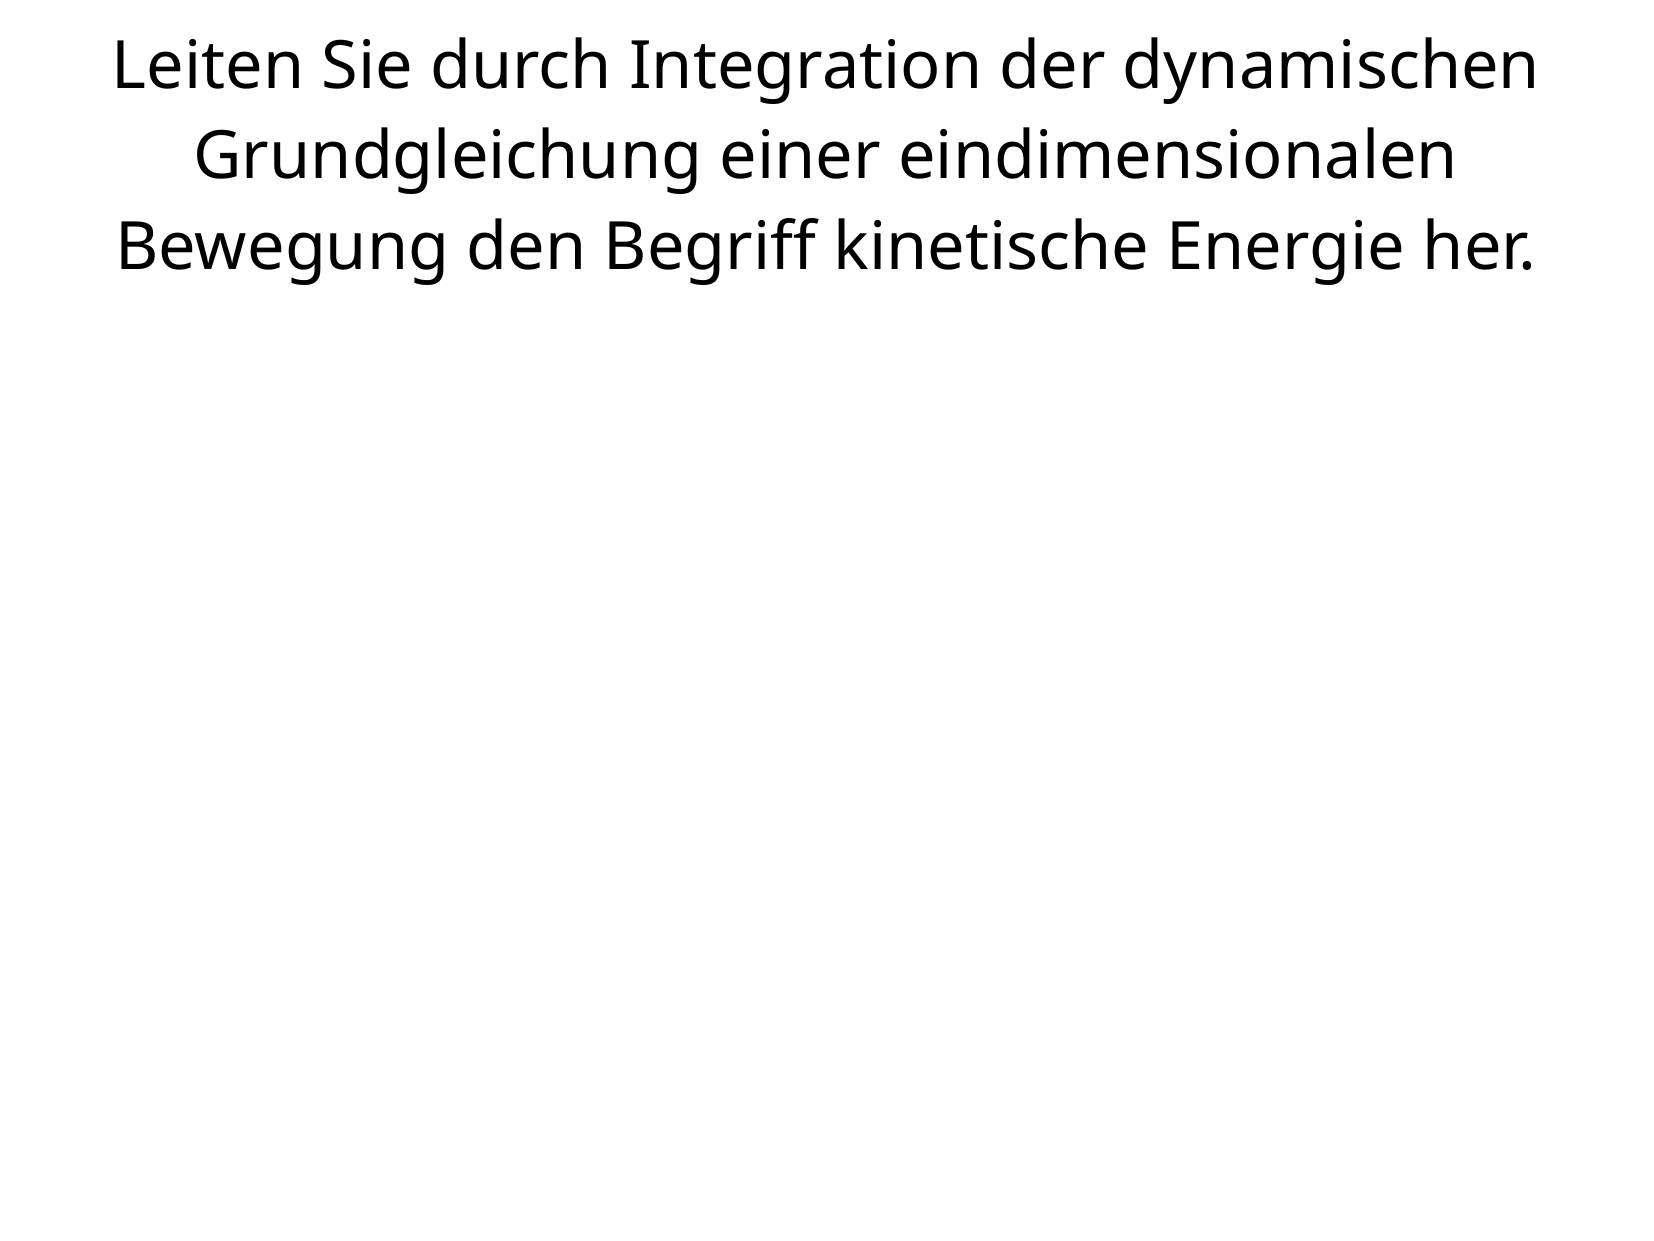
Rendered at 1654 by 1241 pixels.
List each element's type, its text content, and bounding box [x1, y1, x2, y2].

title Leiten Sie durch Integration der dynamischen Grundgleichung einer eindimensionalen Bewegung den Begriff kinetische Energie her. [82, 20, 1571, 286]
